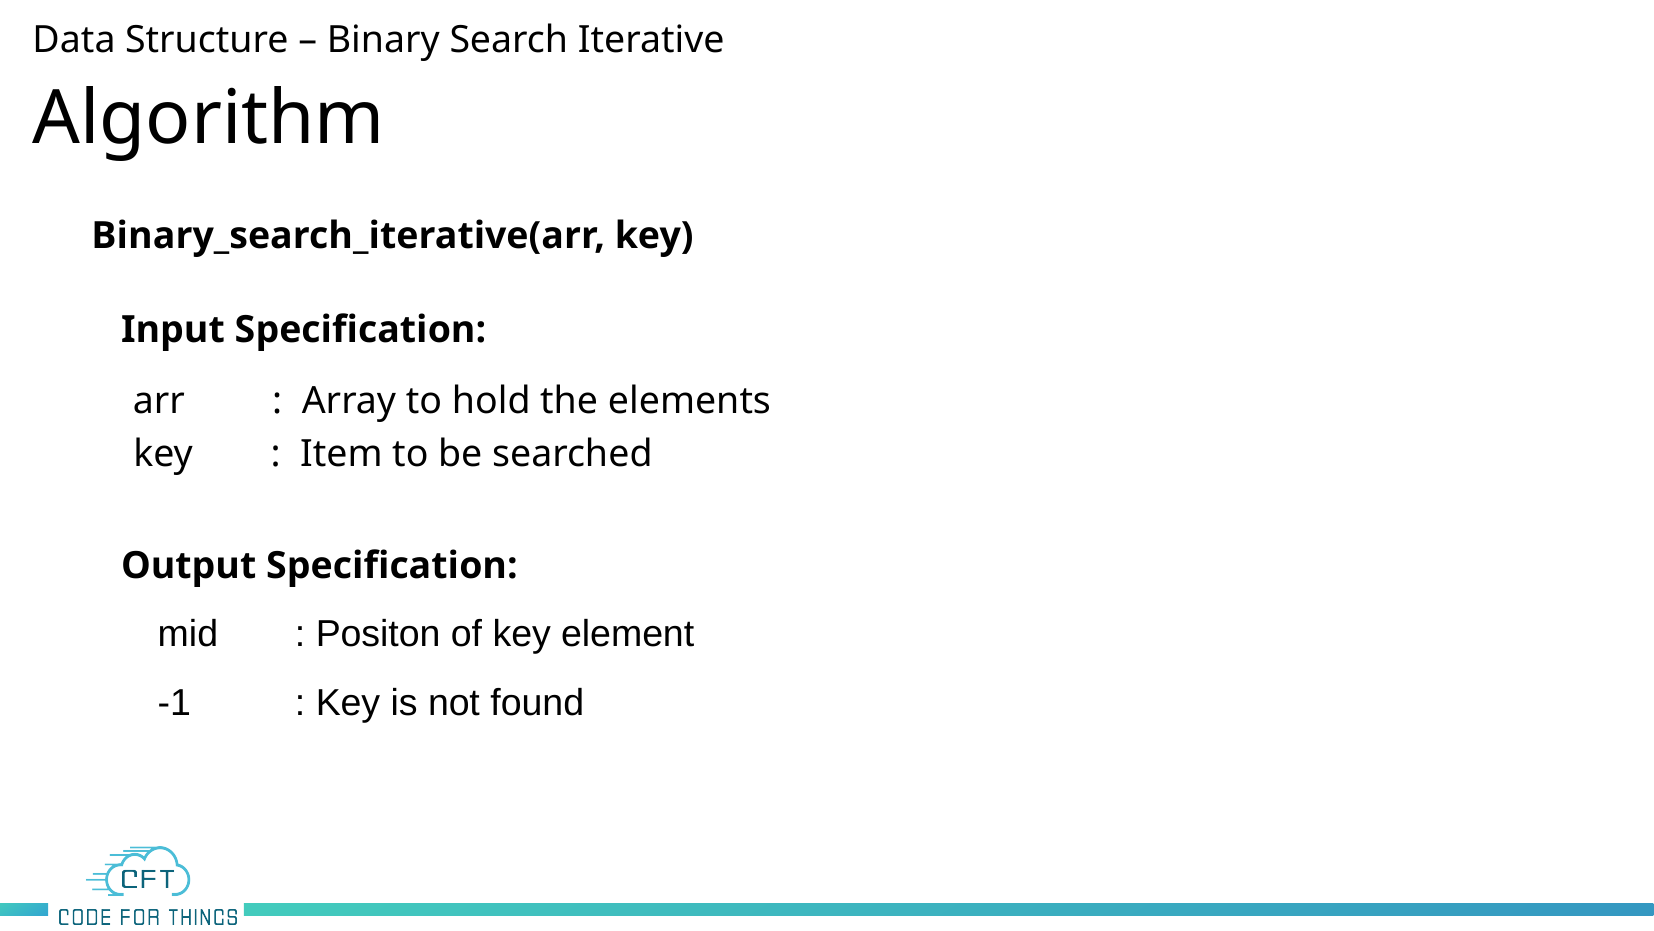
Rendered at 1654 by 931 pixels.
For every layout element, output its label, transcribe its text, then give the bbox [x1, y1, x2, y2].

text_box Binary_search_iterative(arr, key) [76, 200, 910, 260]
picture [59, 846, 237, 925]
text_box key : Item to be searched [108, 419, 848, 478]
text_box mid : Positon of key element [132, 604, 842, 662]
text_box arr : Array to hold the elements [118, 366, 866, 425]
text_box Output Specification: [106, 531, 665, 591]
text_box -1 : Key is not found [132, 674, 842, 732]
title Data Structure – Binary Search Iterative Algorithm [32, 12, 1184, 166]
text_box Input Specification: [106, 295, 571, 367]
